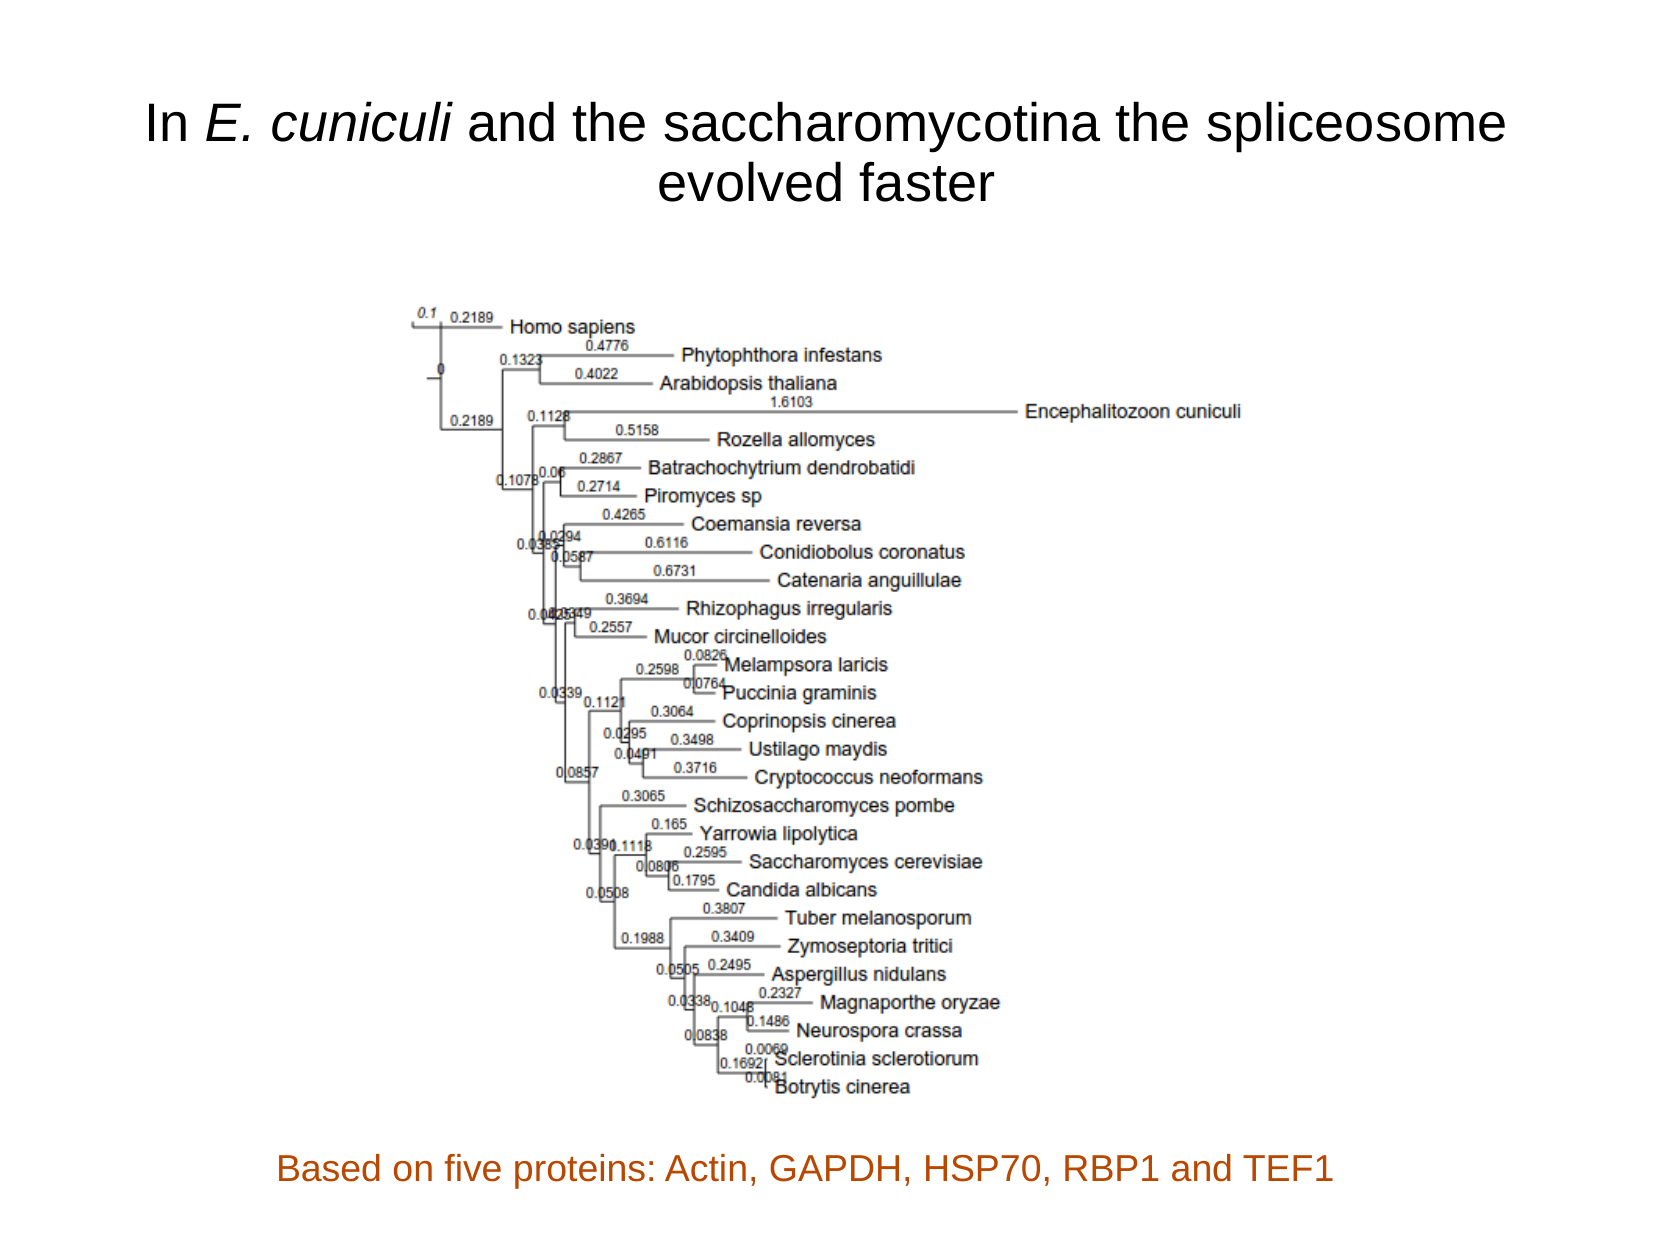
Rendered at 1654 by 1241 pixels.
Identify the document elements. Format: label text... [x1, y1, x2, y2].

picture [399, 287, 1273, 1126]
title In E. cuniculi and the saccharomycotina the spliceosome evolved faster [82, 49, 1571, 257]
text_box Based on five proteins: Actin, GAPDH, HSP70, RBP1 and TEF1 [261, 1140, 1351, 1197]
